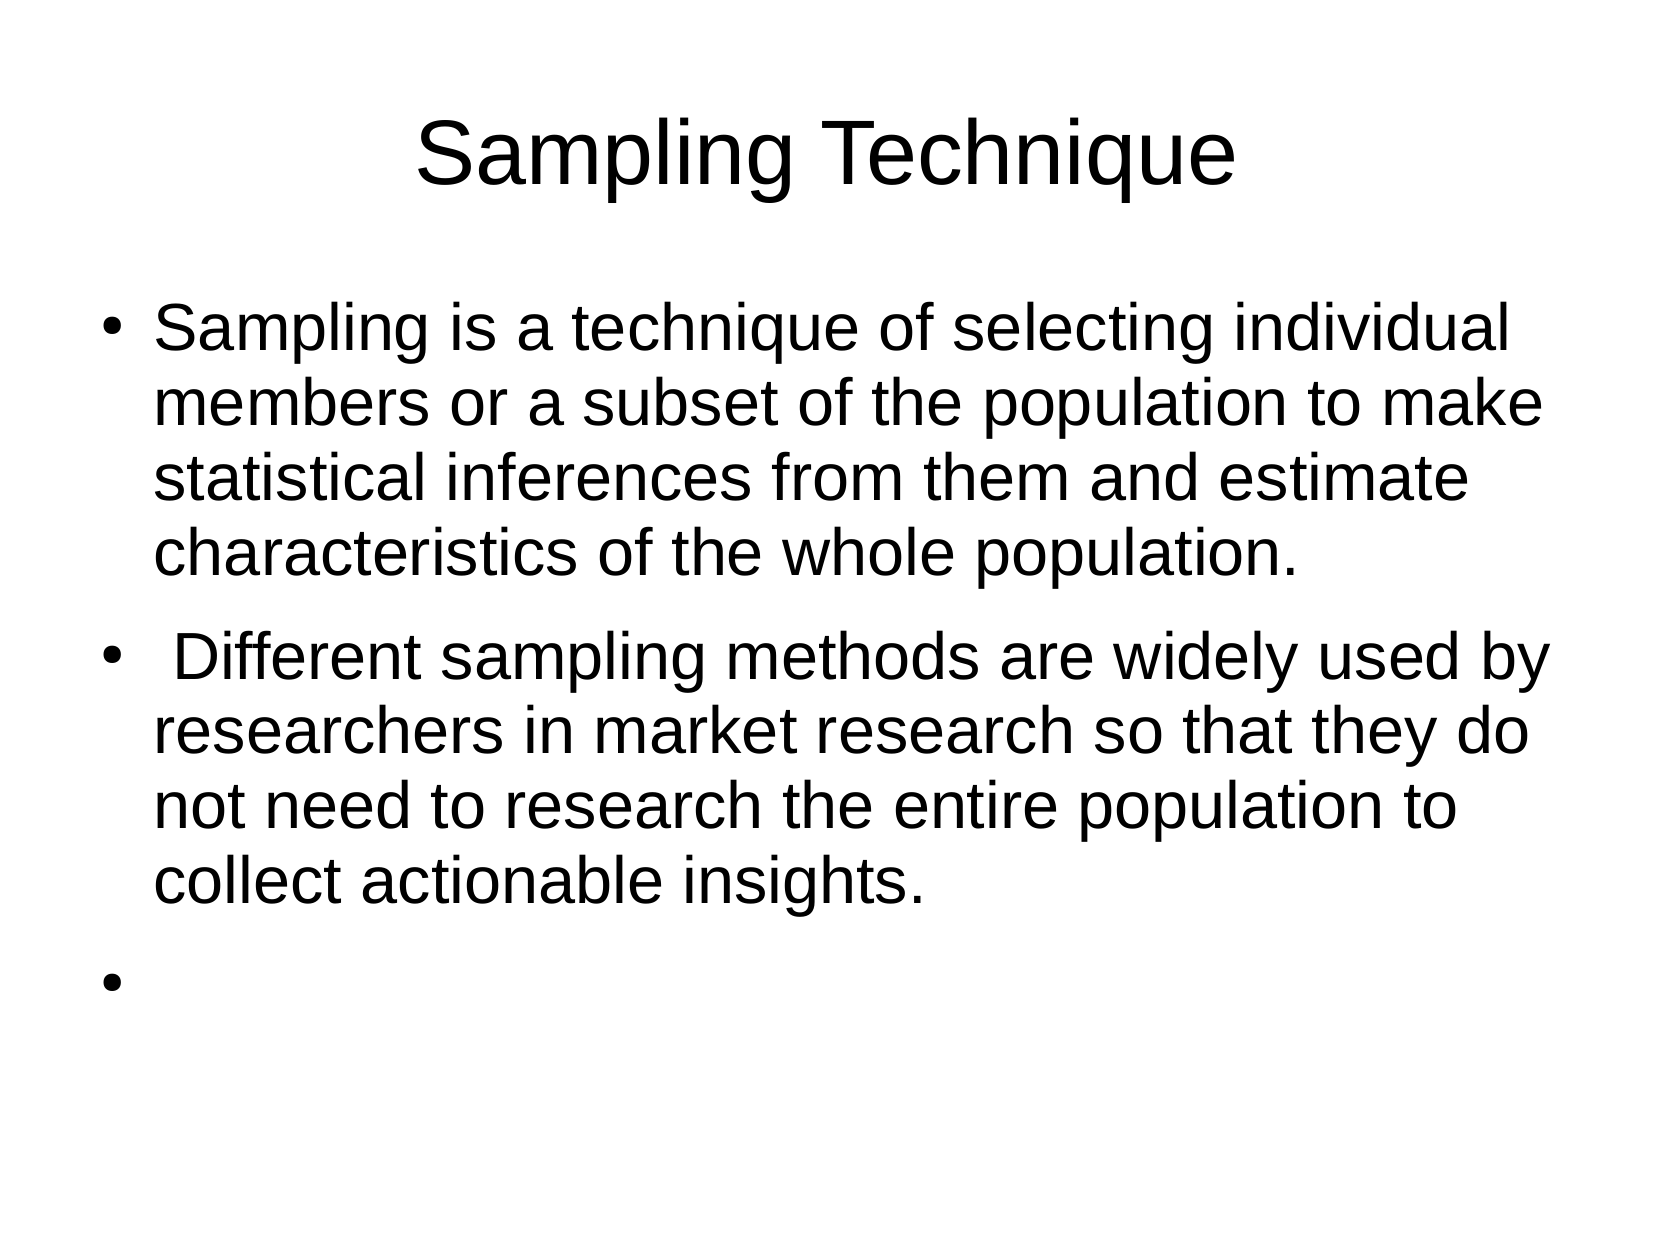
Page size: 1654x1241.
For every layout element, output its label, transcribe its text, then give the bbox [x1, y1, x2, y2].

title Sampling Technique [82, 49, 1571, 257]
list Sampling is a technique of selecting individual members or a subset of the population to make statistical inferences from them and estimate characteristics of the whole population. Different sampling methods are widely used by researchers in market research so that they do not need to research the entire population to collect actionable insights. [82, 290, 1571, 1010]
